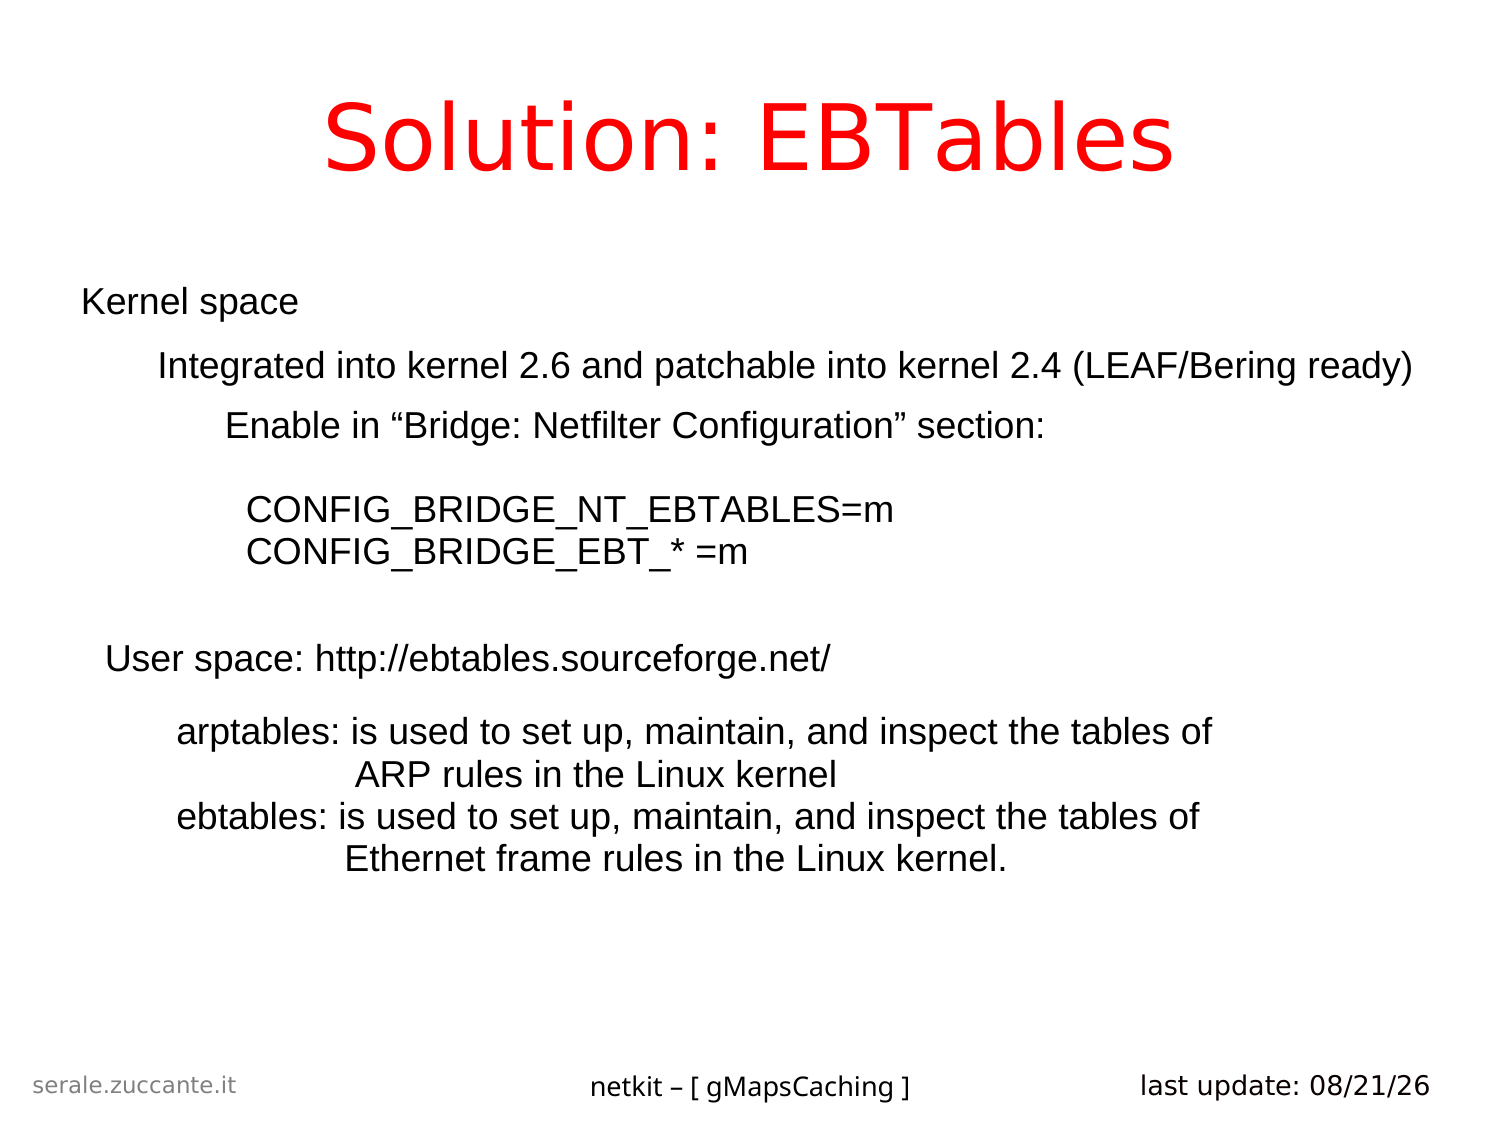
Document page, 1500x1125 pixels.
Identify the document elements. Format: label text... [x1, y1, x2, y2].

text_box Enable in “Bridge: Netfilter Configuration” section: CONFIG_BRIDGE_NT_EBTABLES=m CONFIG_BRIDGE_EBT_* =m [210, 397, 1062, 581]
text_box Kernel space [66, 273, 314, 330]
title Solution: EBTables [75, 28, 1426, 250]
text_box User space: http://ebtables.sourceforge.net/ [90, 630, 847, 687]
text_box arptables: is used to set up, maintain, and inspect the tables of ARP rules in the Linux kernel ebtables: is used to set up, maintain, and inspect the tables of Ethernet frame rules in the Linux kernel. [161, 703, 1228, 887]
text_box Integrated into kernel 2.6 and patchable into kernel 2.4 (LEAF/Bering ready) [142, 337, 1429, 395]
